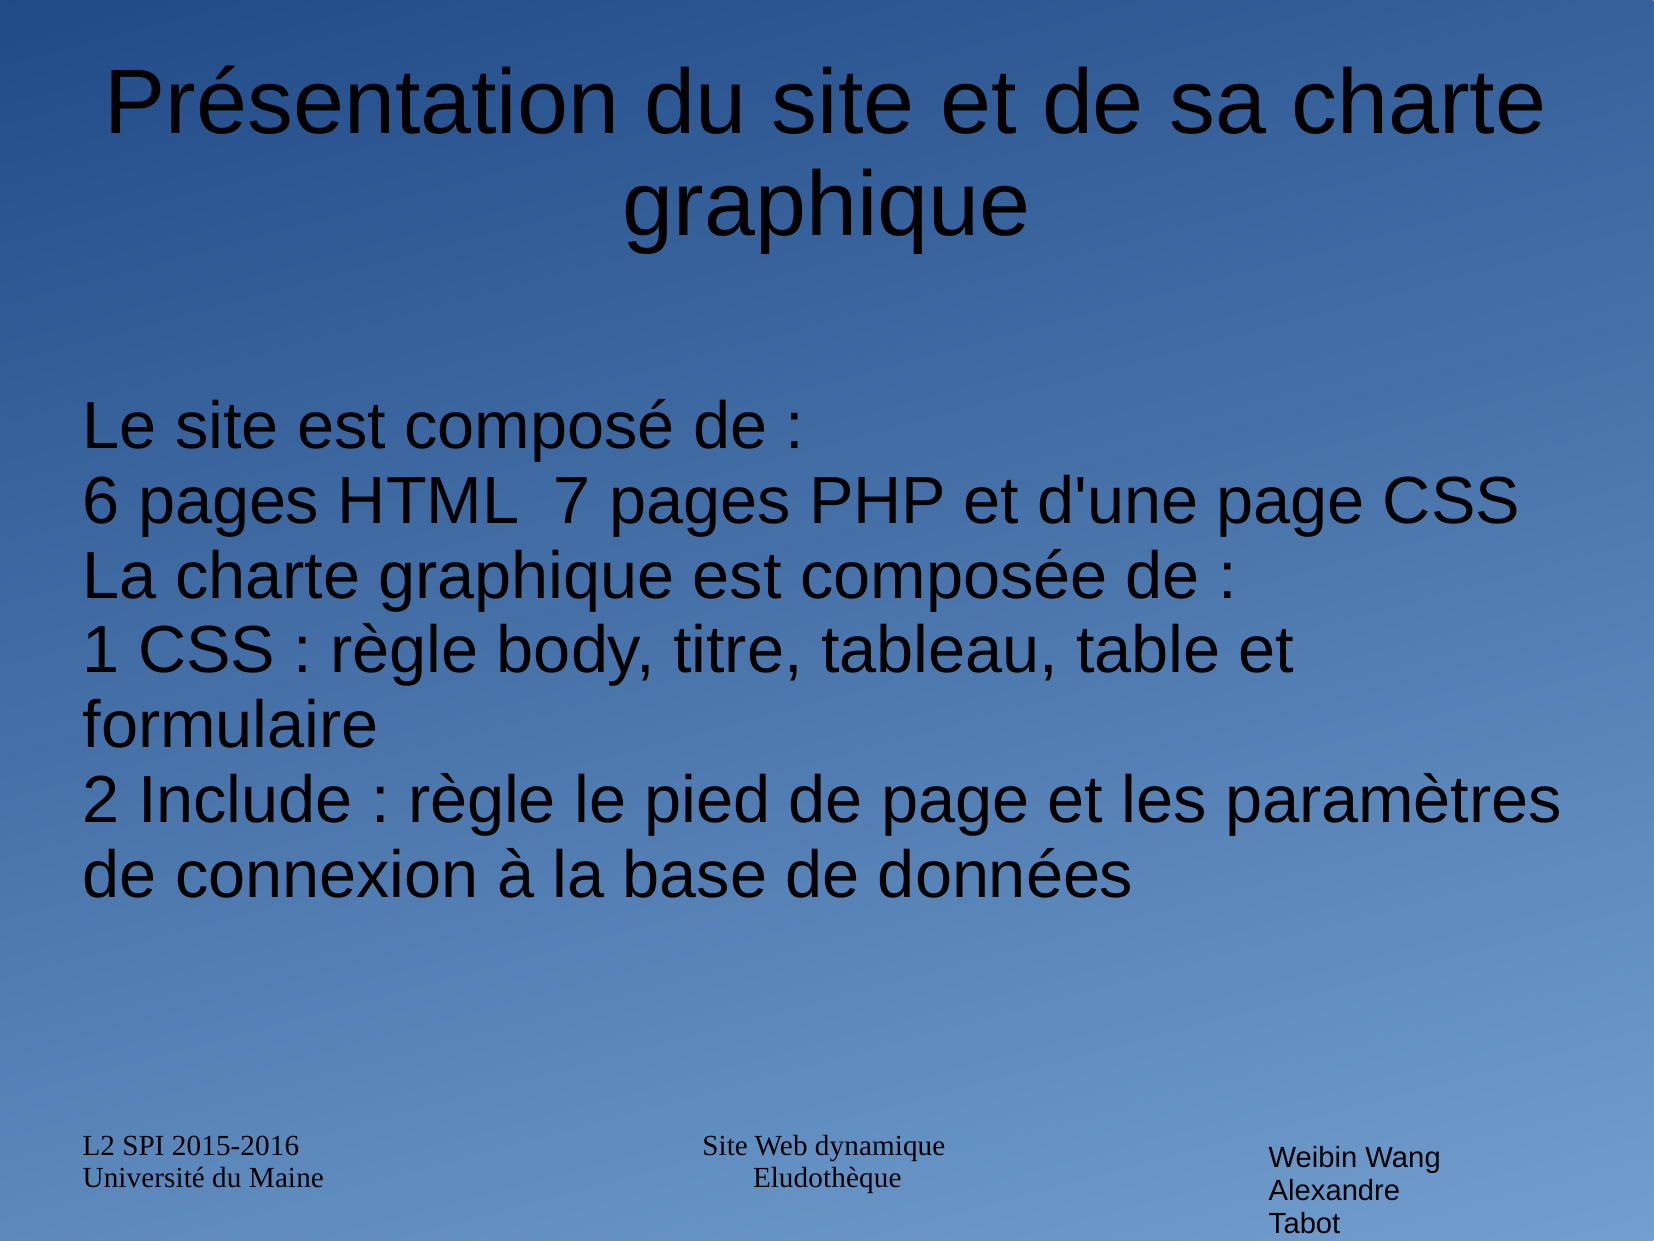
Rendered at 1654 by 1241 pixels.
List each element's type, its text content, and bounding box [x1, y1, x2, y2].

subtitle Le site est composé de : 6 pages HTML 7 pages PHP et d'une page CSS La charte graphique est composée de : 1 CSS : règle body, titre, tableau, table et formulaire 2 Include : règle le pied de page et les paramètres de connexion à la base de données [82, 290, 1571, 1010]
title Présentation du site et de sa charte graphique [82, 49, 1571, 257]
